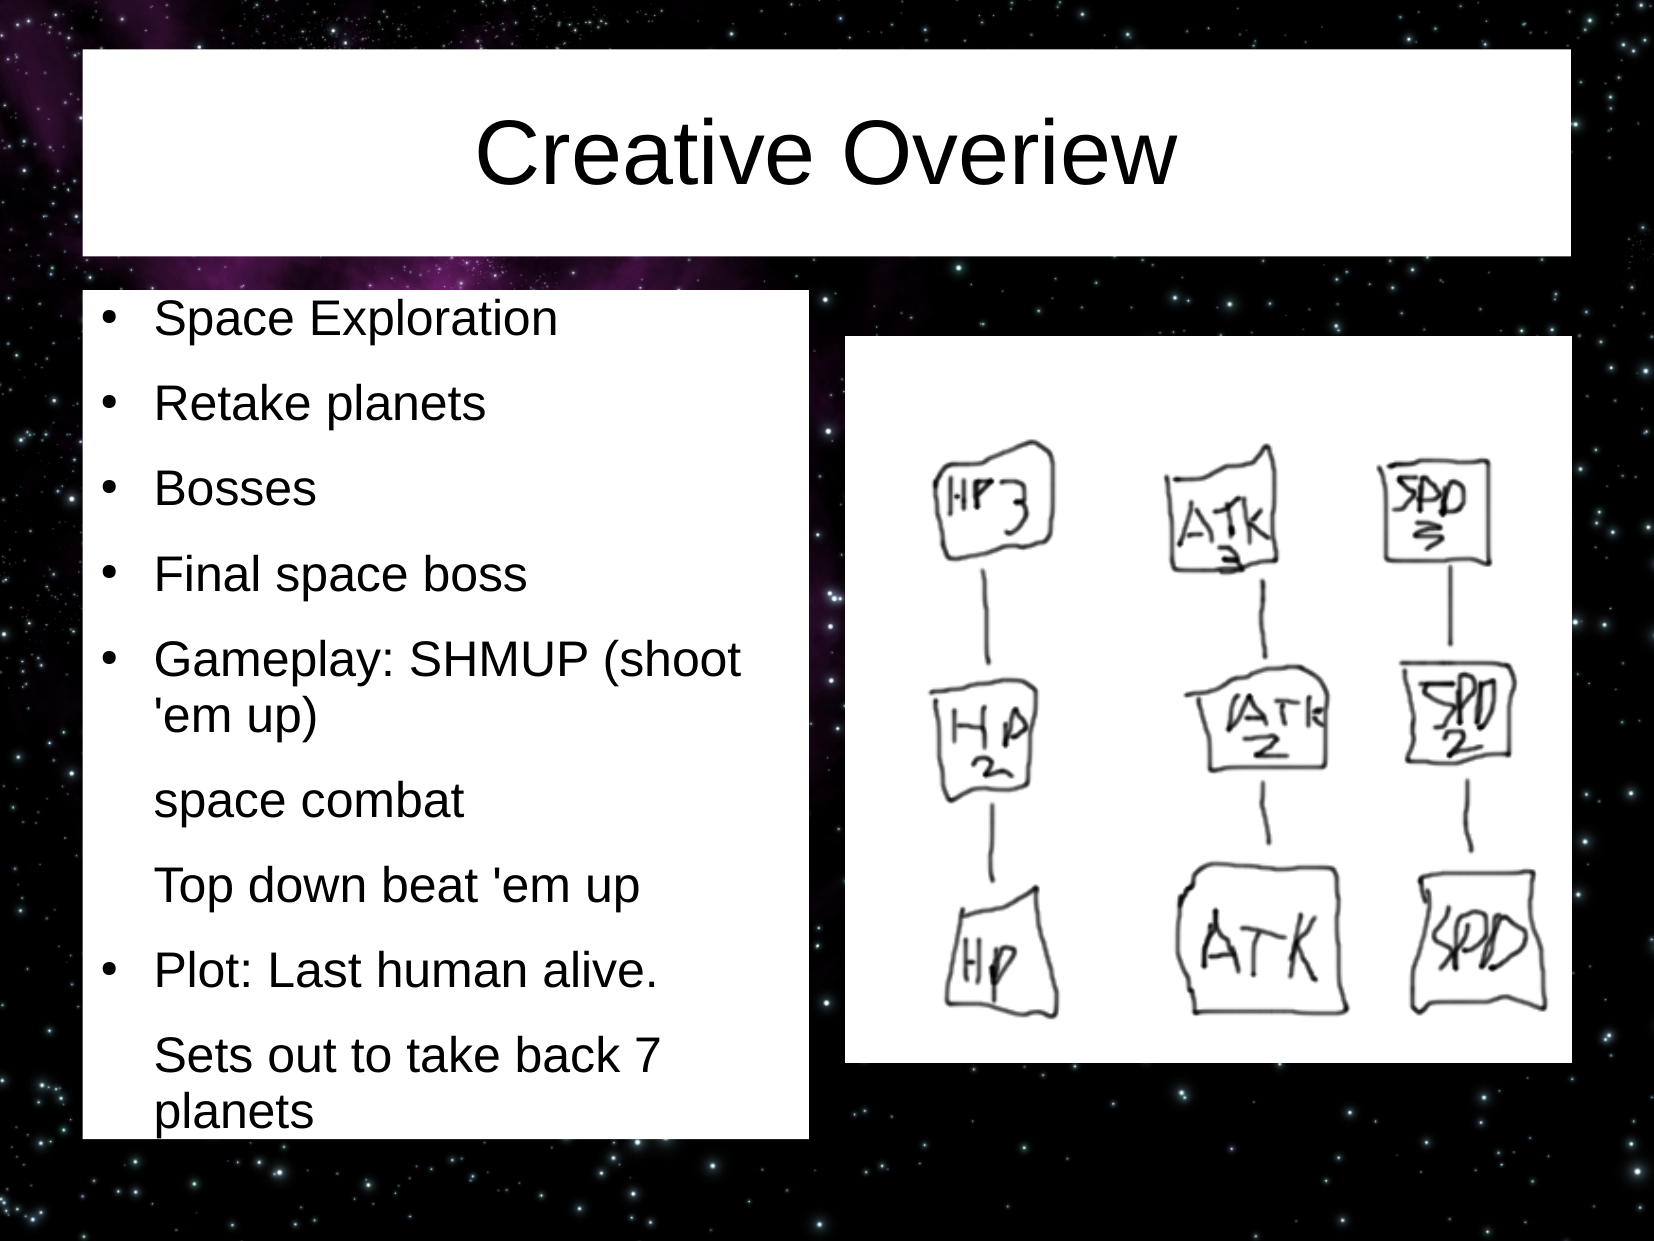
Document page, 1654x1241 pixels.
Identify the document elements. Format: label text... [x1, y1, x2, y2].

title Creative Overiew [82, 49, 1571, 257]
picture [0, 0, 1654, 1241]
list Space Exploration Retake planets Bosses Final space boss Gameplay: SHMUP (shoot 'em up) space combat Top down beat 'em up Plot: Last human alive. Sets out to take back 7 planets [82, 290, 809, 1140]
